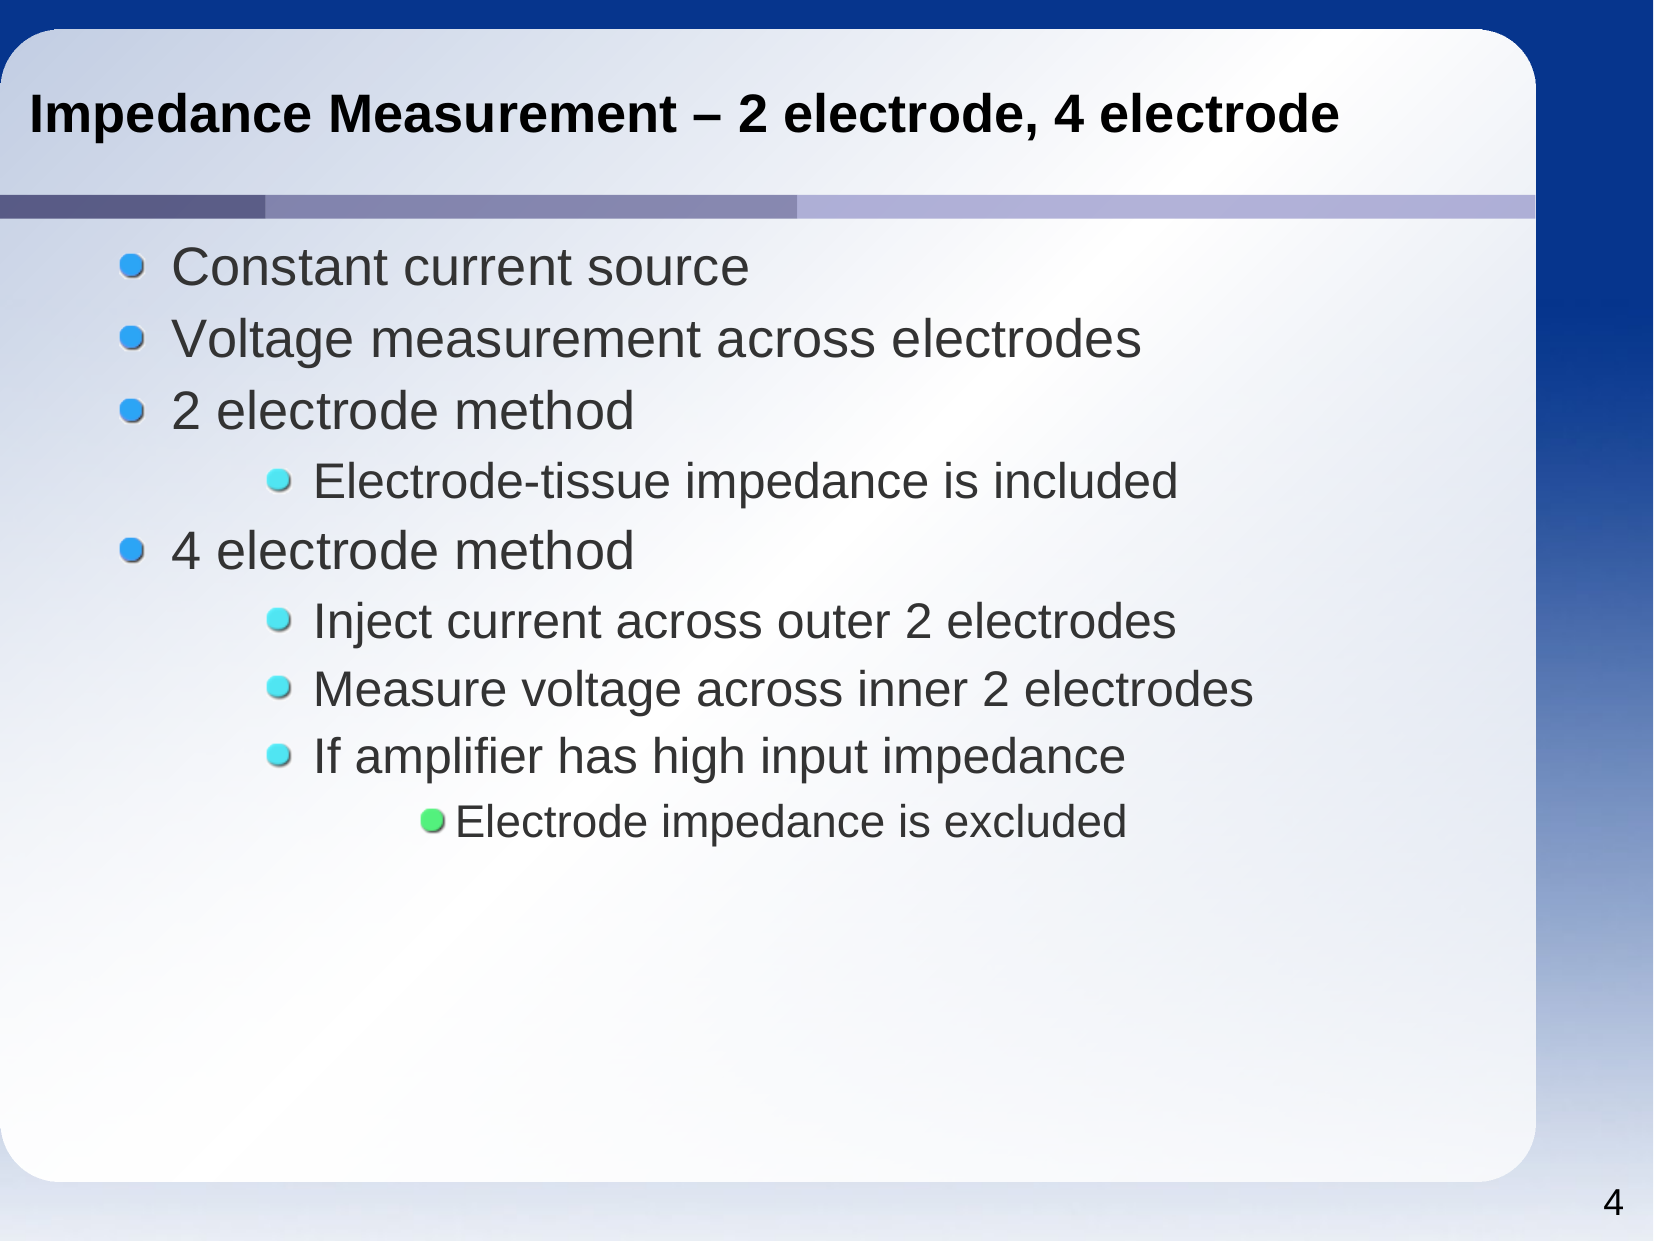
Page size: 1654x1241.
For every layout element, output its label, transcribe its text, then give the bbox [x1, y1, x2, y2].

title Impedance Measurement – 2 electrode, 4 electrode [29, 49, 1506, 178]
picture [0, 0, 1654, 1241]
list Constant current source Voltage measurement across electrodes 2 electrode method Electrode-tissue impedance is included 4 electrode method Inject current across outer 2 electrodes Measure voltage across inner 2 electrodes If amplifier has high input impedance Electrode impedance is excluded [29, 236, 1506, 1152]
